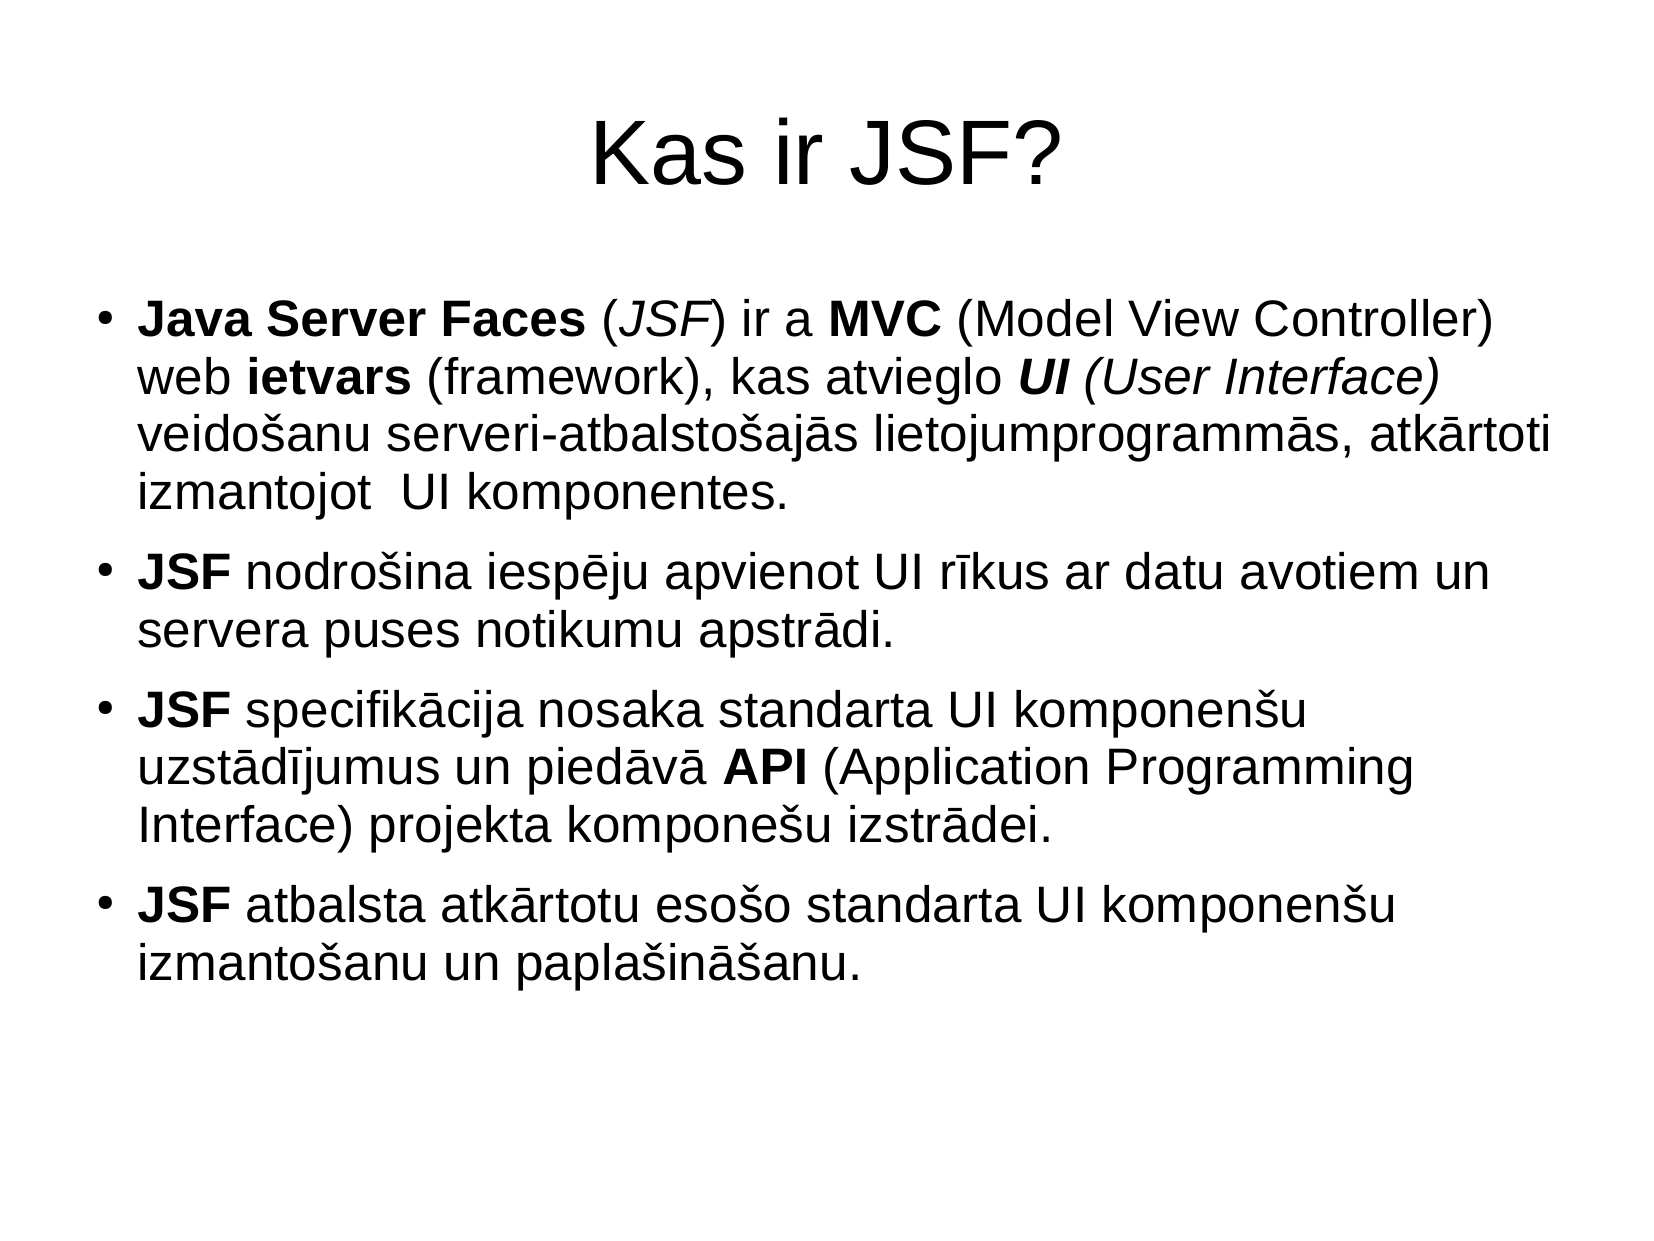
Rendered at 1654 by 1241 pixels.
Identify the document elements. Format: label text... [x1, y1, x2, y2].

list Java Server Faces (JSF) ir a MVC (Model View Controller) web ietvars (framework), kas atvieglo UI (User Interface) veidošanu serveri-atbalstošajās lietojumprogrammās, atkārtoti izmantojot UI komponentes. JSF nodrošina iespēju apvienot UI rīkus ar datu avotiem un servera puses notikumu apstrādi. JSF specifikācija nosaka standarta UI komponenšu uzstādījumus un piedāvā API (Application Programming Interface) projekta komponešu izstrādei. JSF atbalsta atkārtotu esošo standarta UI komponenšu izmantošanu un paplašināšanu. [82, 290, 1571, 1010]
title Kas ir JSF? [82, 49, 1571, 257]
